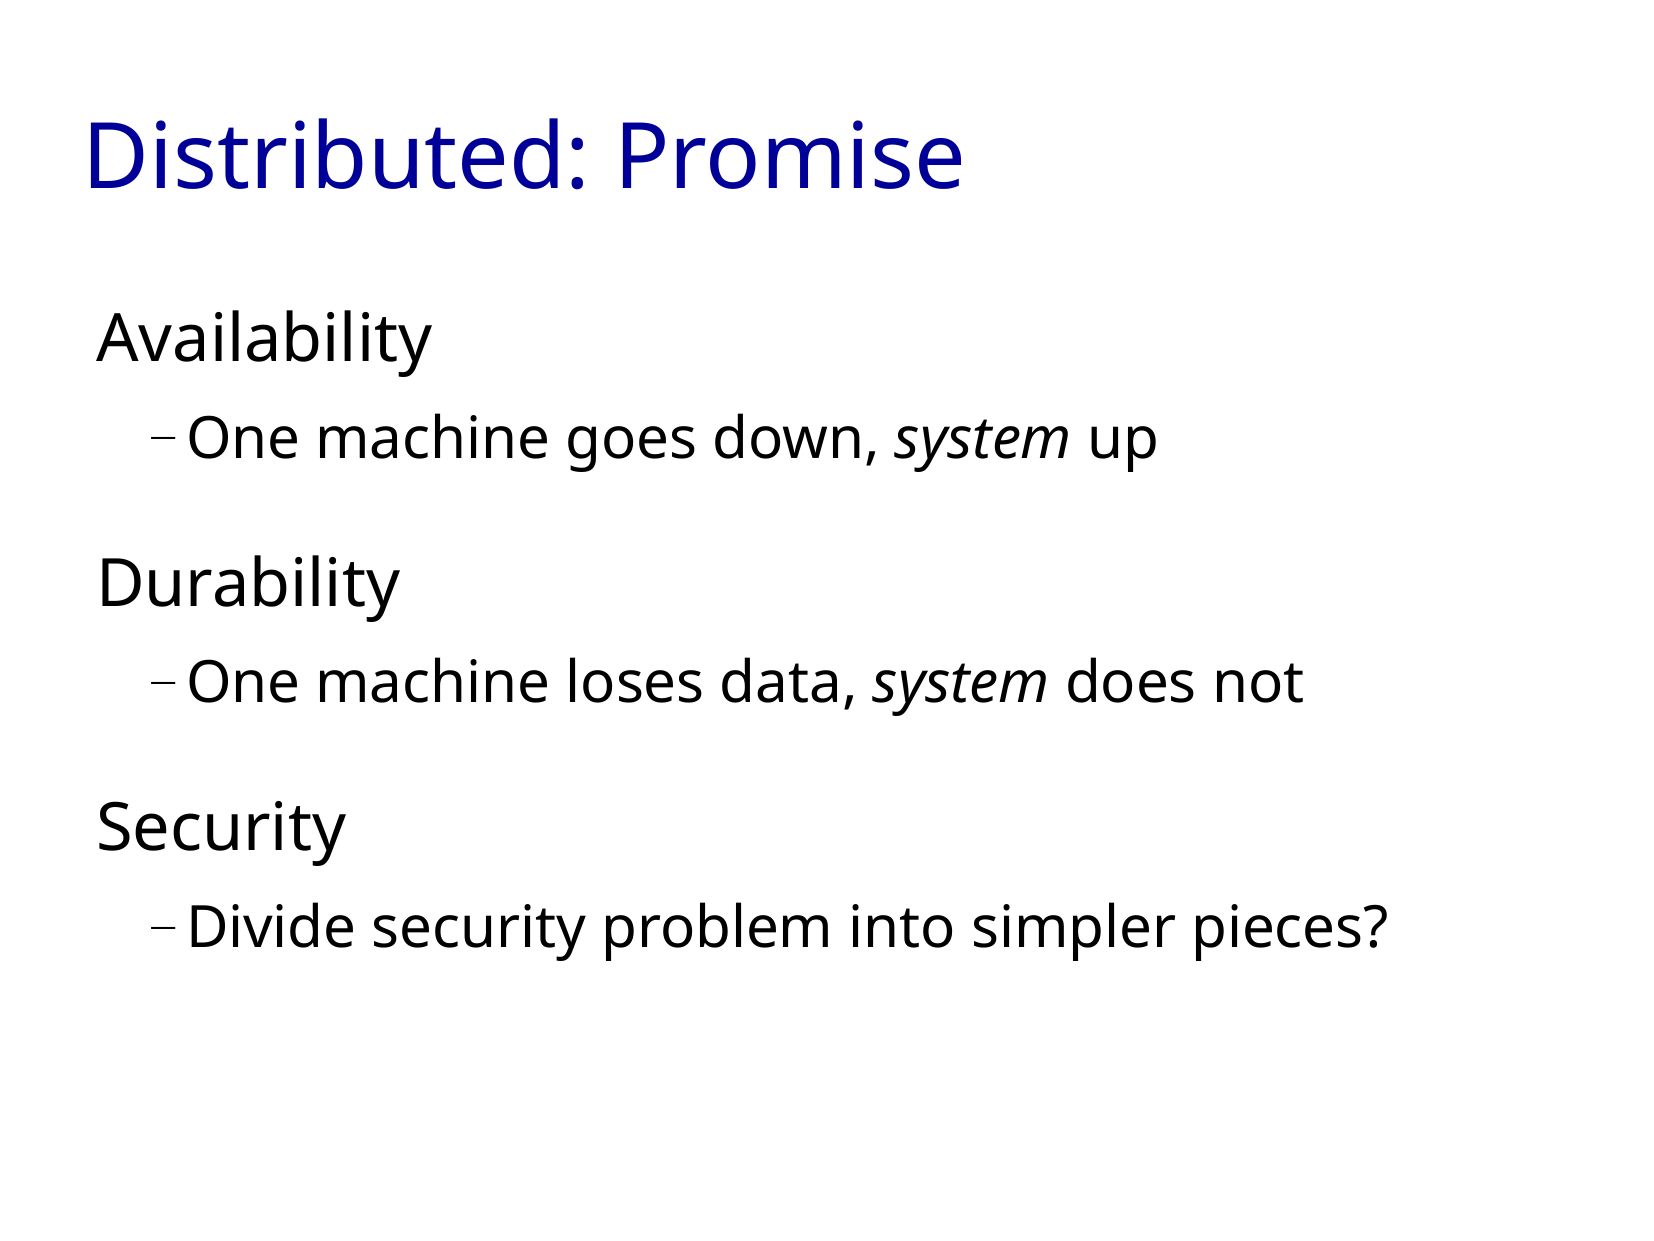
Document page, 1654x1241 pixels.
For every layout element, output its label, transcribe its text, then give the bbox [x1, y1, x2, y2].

list Availability One machine goes down, system up Durability One machine loses data, system does not Security Divide security problem into simpler pieces? [60, 290, 1571, 1096]
title Distributed: Promise [82, 49, 1571, 257]
